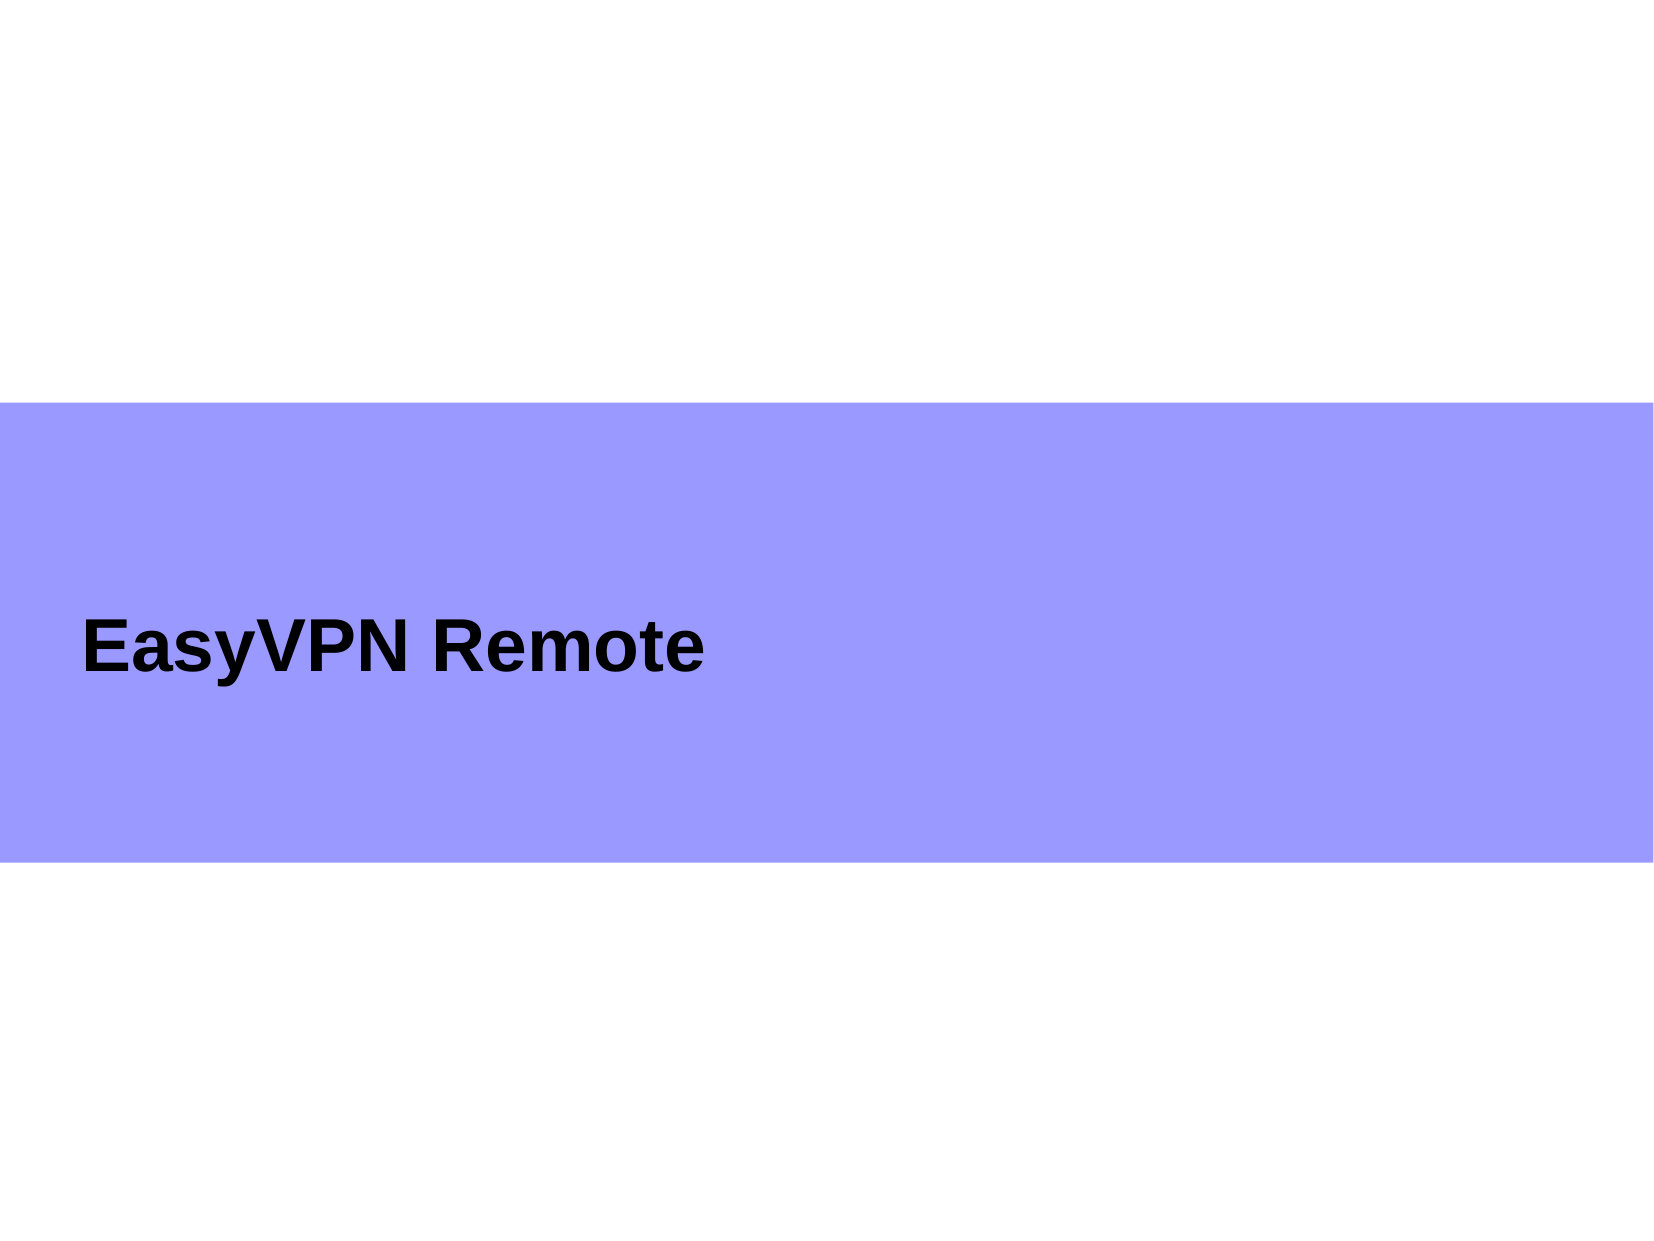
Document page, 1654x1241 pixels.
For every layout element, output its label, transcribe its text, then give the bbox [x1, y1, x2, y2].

text_box EasyVPN Remote [67, 600, 1530, 772]
